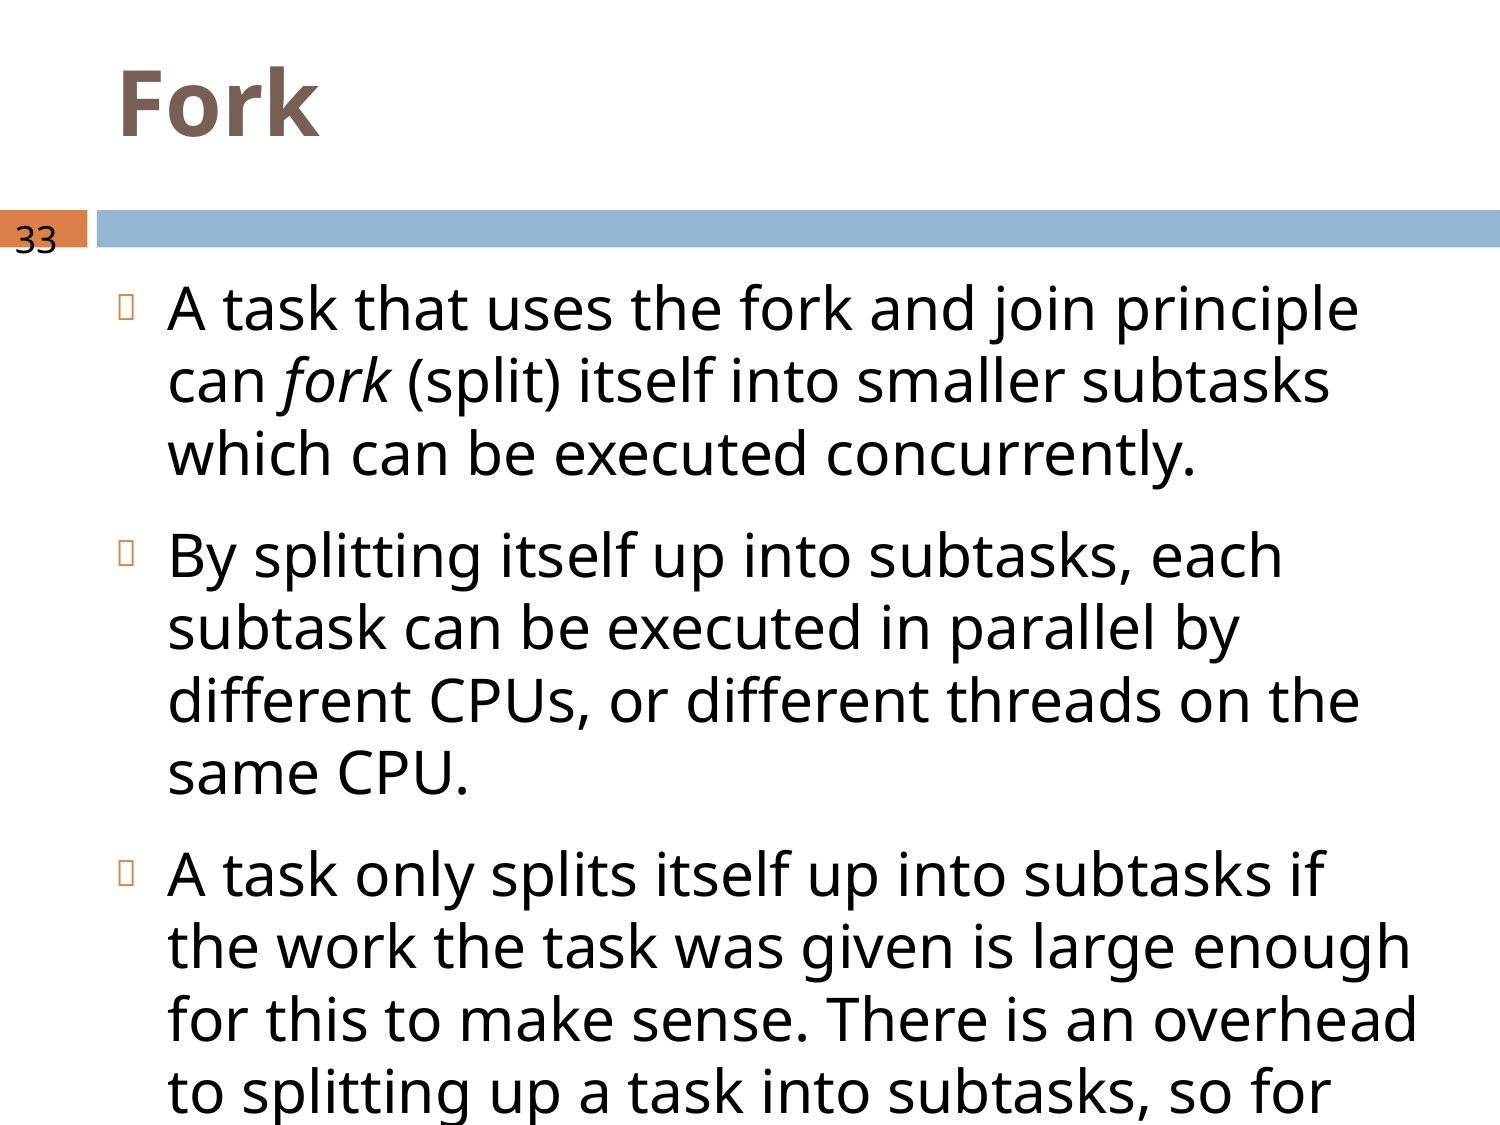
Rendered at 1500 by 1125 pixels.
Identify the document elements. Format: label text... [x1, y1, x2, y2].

title Fork [100, 37, 1438, 200]
list A task that uses the fork and join principle can fork (split) itself into smaller subtasks which can be executed concurrently. By splitting itself up into subtasks, each subtask can be executed in parallel by different CPUs, or different threads on the same CPU. A task only splits itself up into subtasks if the work the task was given is large enough for this to make sense. There is an overhead to splitting up a task into subtasks, so for small amounts of work this overhead may be greater than the speedup achieved by executing subtasks concurrently. The limit for when it makes sense to fork a task into subtasks is also called a threshold. It is up to each task to decide on a sensible threshold. It depends very much on the kind of work being done. [100, 262, 1438, 1000]
slide_number <number> [0, 208, 88, 249]
